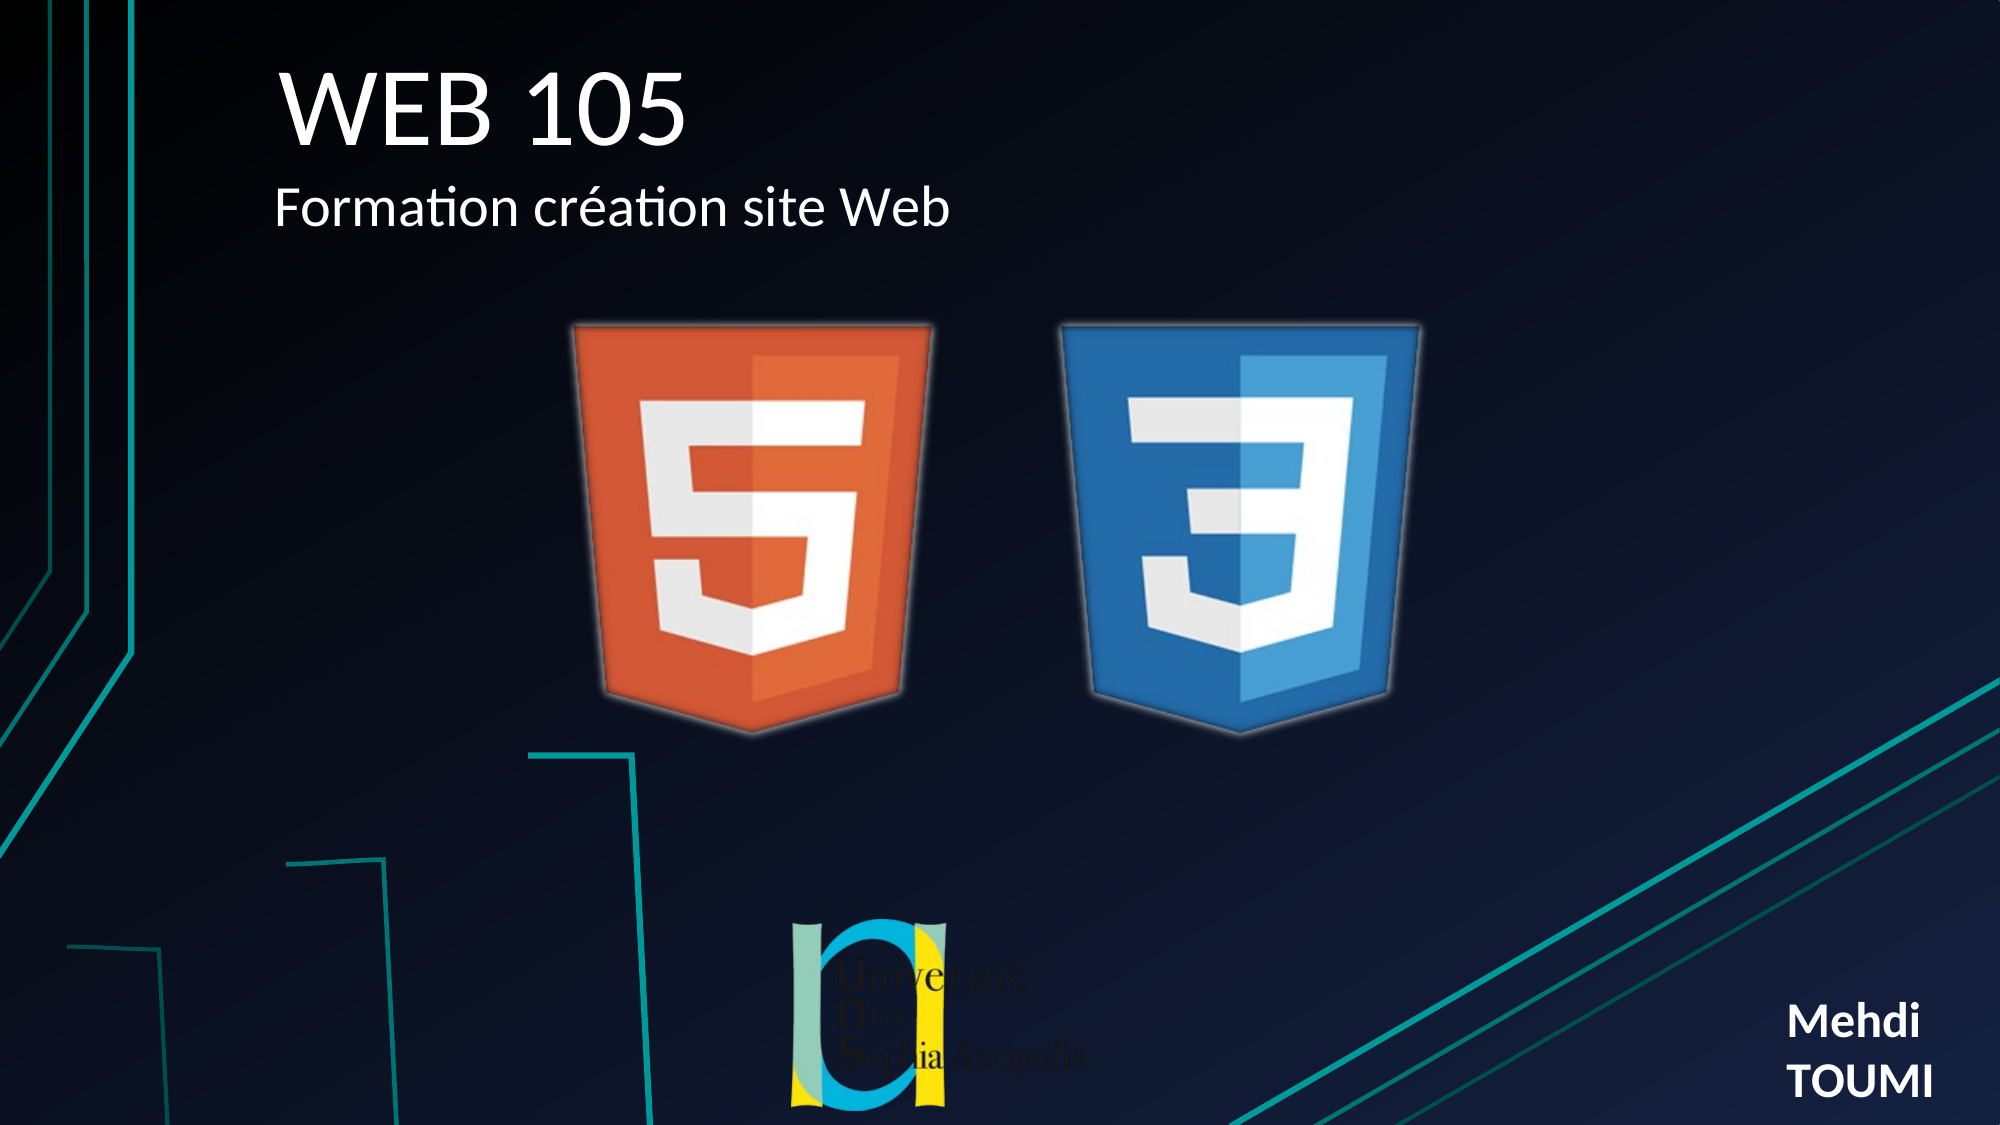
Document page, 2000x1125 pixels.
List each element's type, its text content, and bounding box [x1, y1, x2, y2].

picture [846, 929, 868, 940]
picture [891, 935, 901, 940]
picture [791, 919, 1085, 1111]
text_box Formation création site Web [259, 168, 1693, 268]
text_box WEB 105 [263, 41, 1697, 202]
text_box Mehdi TOUMI [1771, 980, 2000, 1115]
picture [564, 317, 1434, 745]
